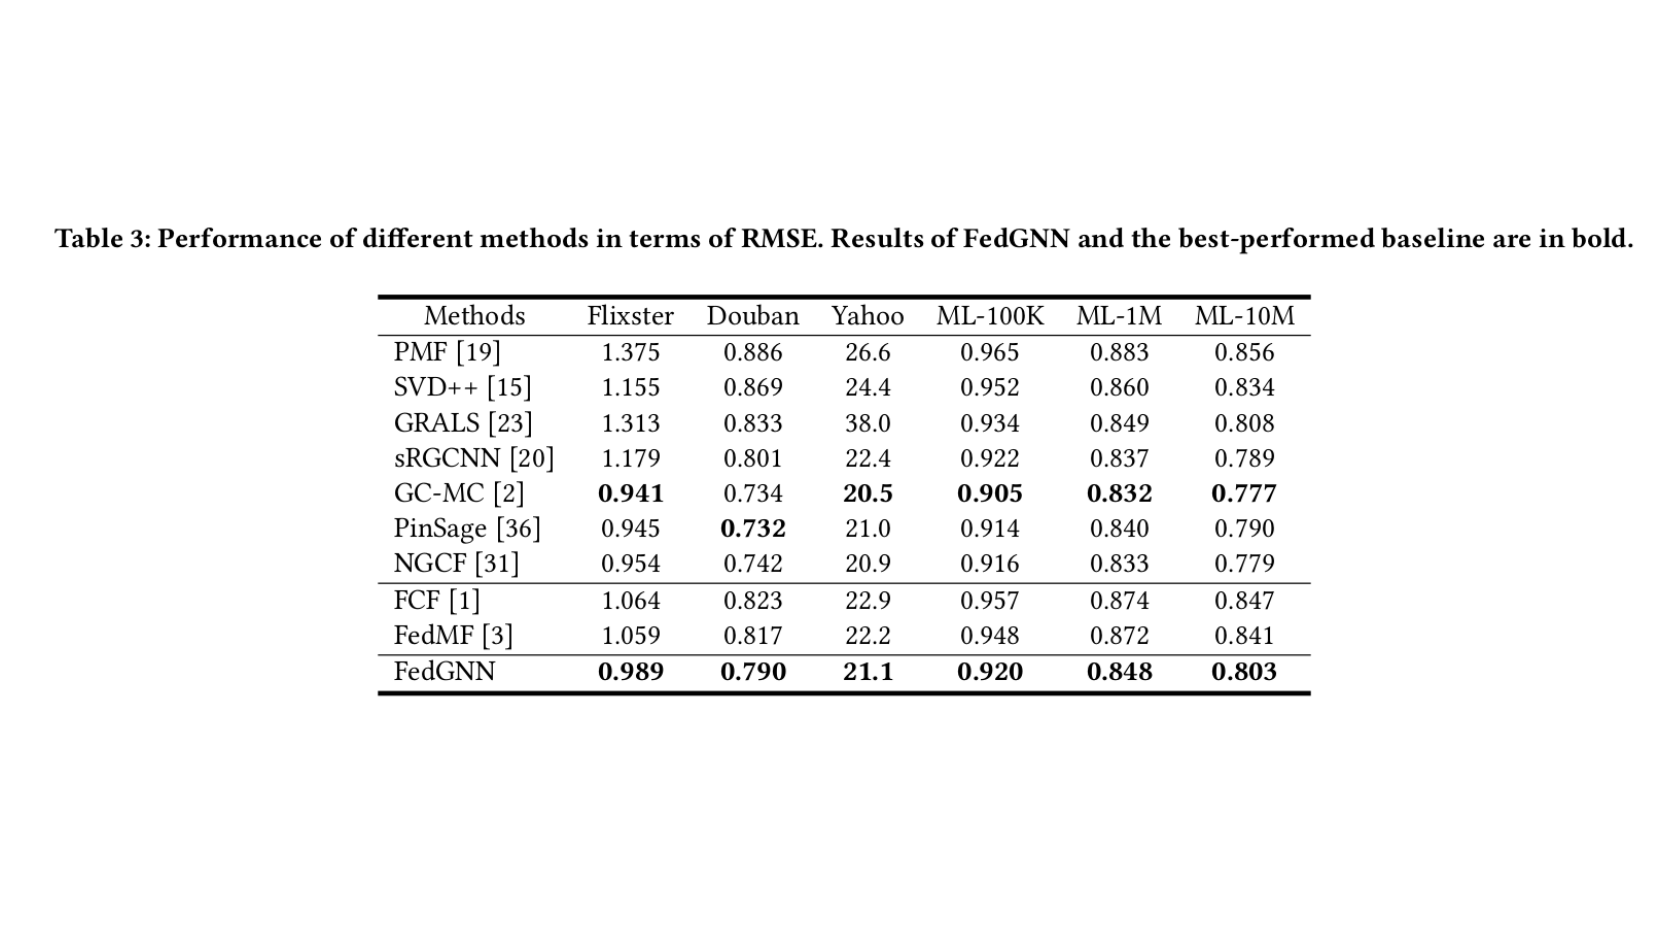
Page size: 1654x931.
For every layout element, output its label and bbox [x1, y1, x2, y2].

picture [3, 208, 1654, 713]
